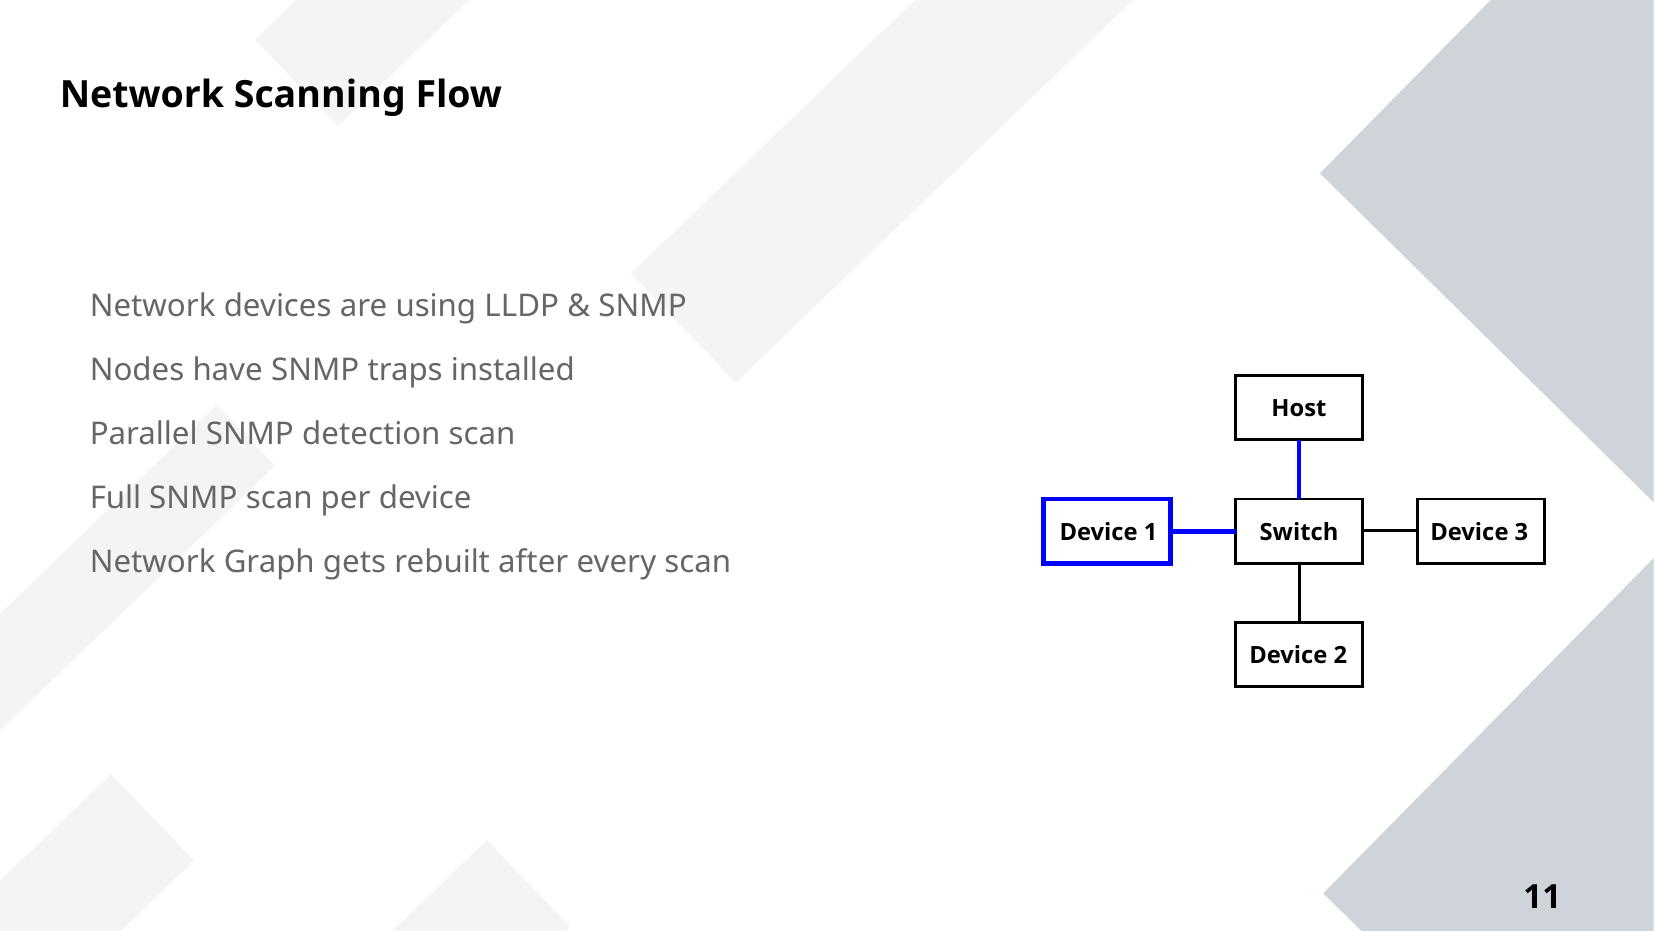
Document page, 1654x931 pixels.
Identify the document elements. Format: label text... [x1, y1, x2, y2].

text_box Network devices are using LLDP & SNMP Nodes have SNMP traps installed Parallel SNMP detection scan Full SNMP scan per device Network Graph gets rebuilt after every scan [75, 253, 916, 552]
text_box <number> [1508, 866, 1654, 922]
text_box [963, 195, 1636, 867]
text_box Network Scanning Flow [45, 60, 788, 121]
